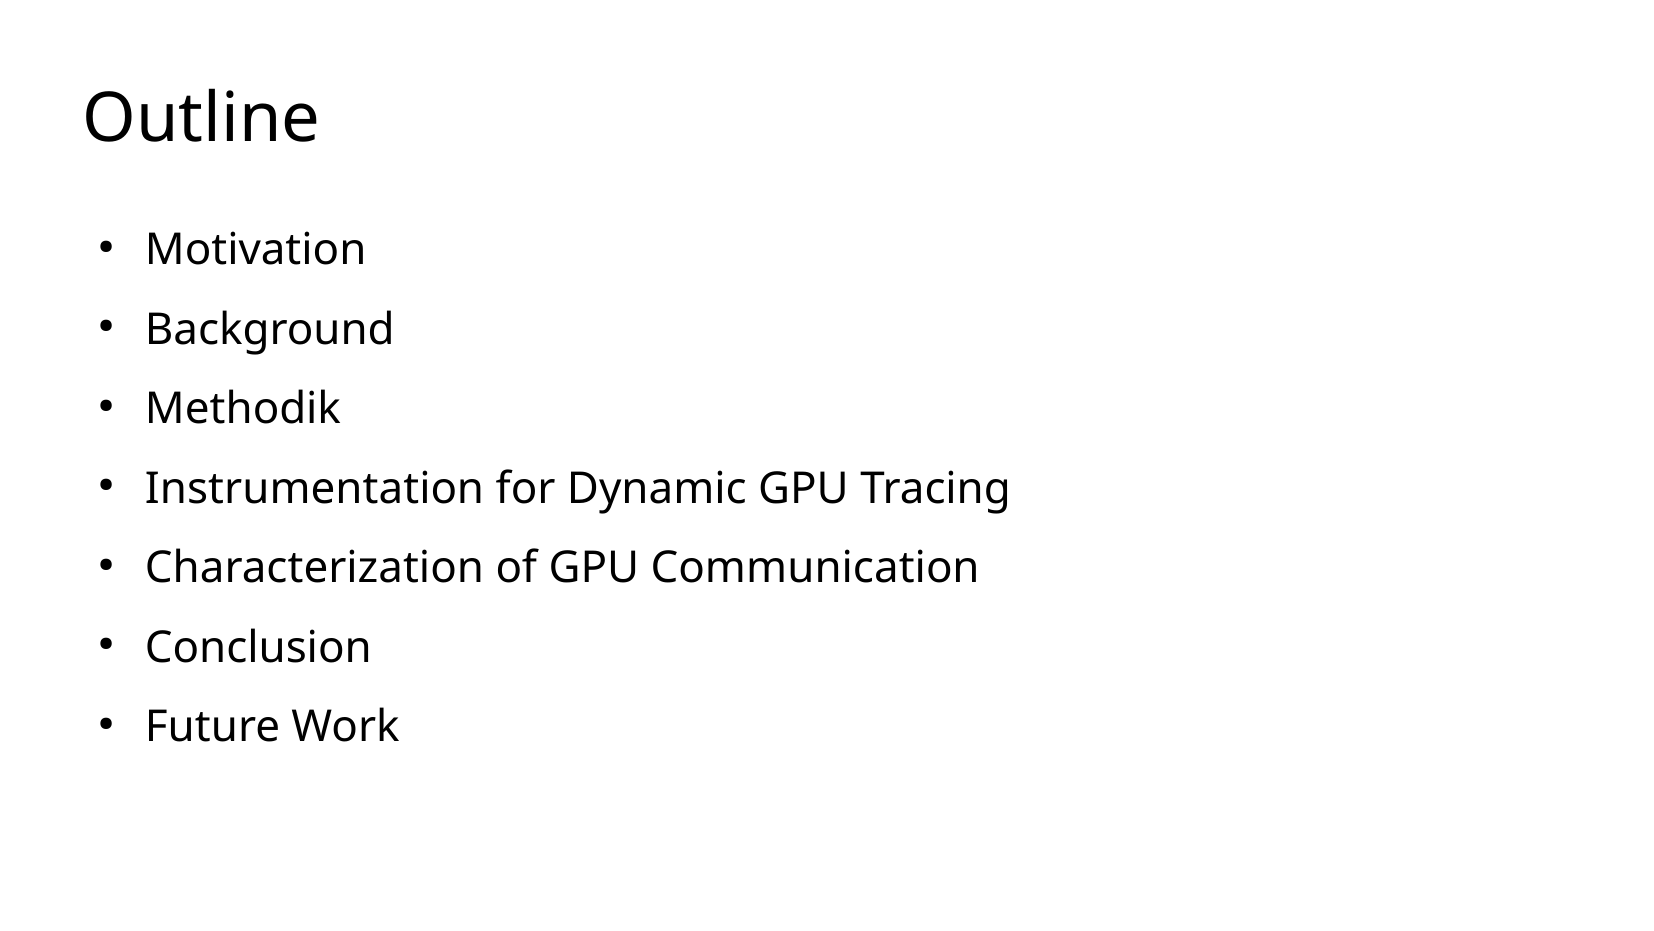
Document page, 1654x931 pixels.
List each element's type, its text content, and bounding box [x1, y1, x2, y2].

title Outline [82, 37, 1571, 193]
list Motivation Background Methodik Instrumentation for Dynamic GPU Tracing Characterization of GPU Communication Conclusion Future Work [82, 217, 1571, 758]
